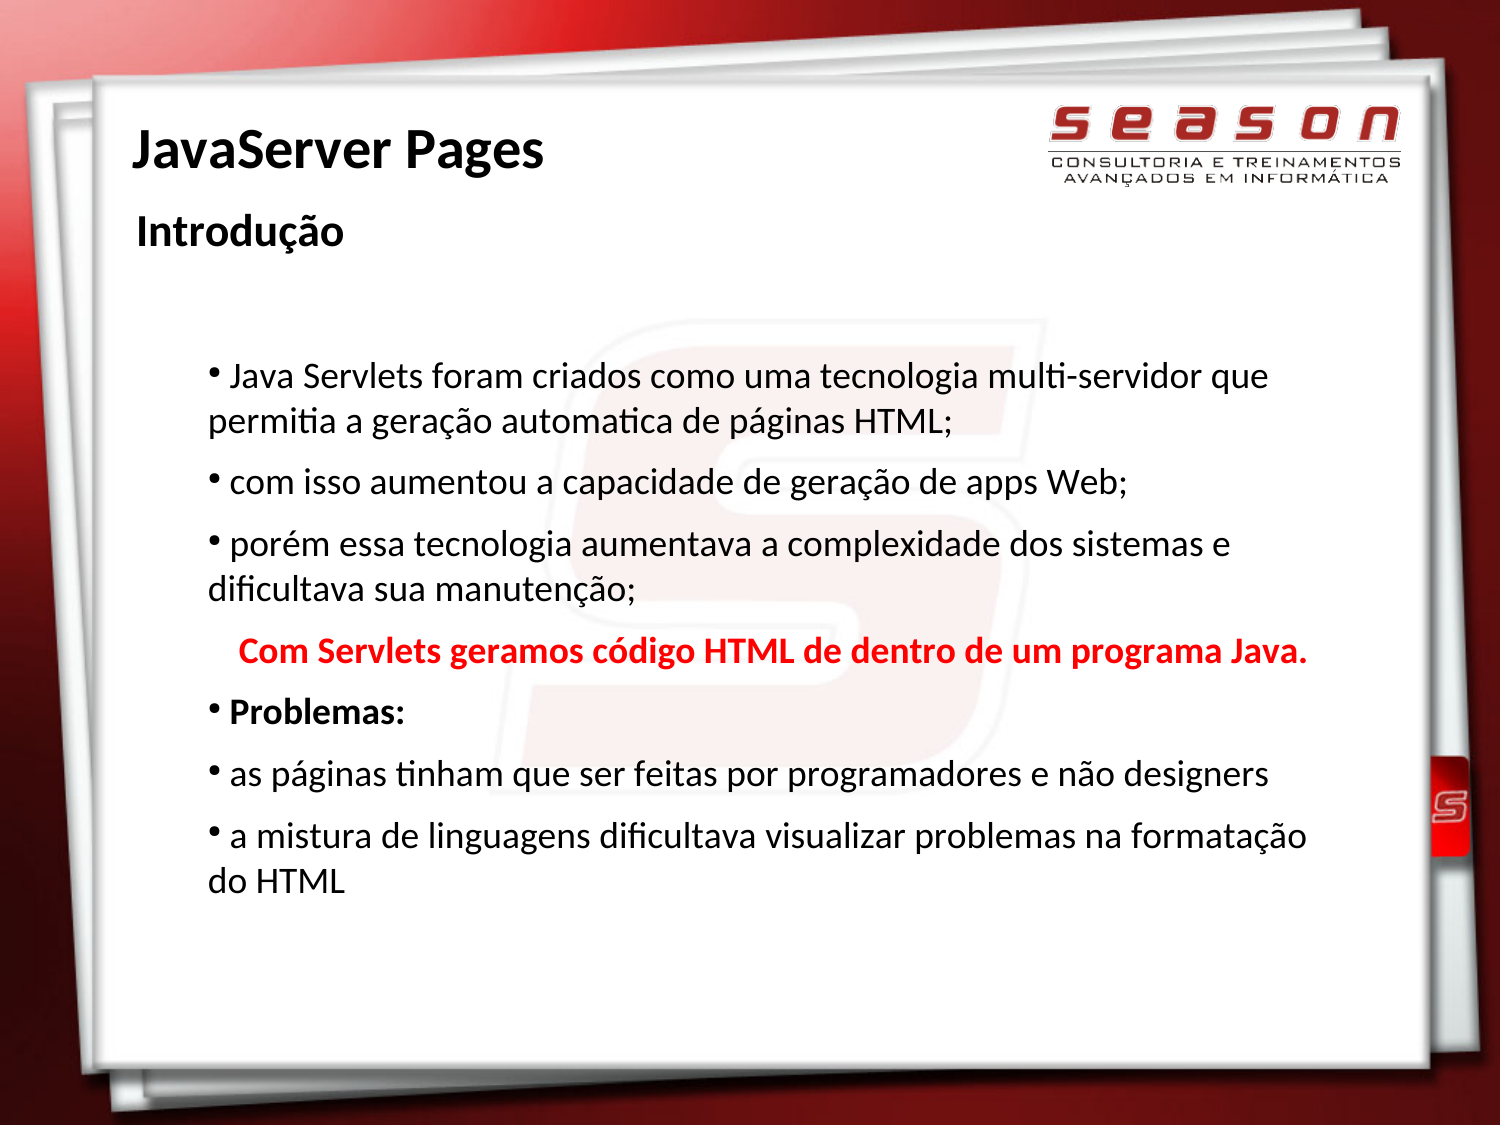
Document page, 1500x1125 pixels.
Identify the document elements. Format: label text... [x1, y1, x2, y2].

title JavaServer Pages [118, 33, 1394, 257]
text_box Java Servlets foram criados como uma tecnologia multi-servidor que permitia a geração automatica de páginas HTML; com isso aumentou a capacidade de geração de apps Web; porém essa tecnologia aumentava a complexidade dos sistemas e dificultava sua manutenção; Com Servlets geramos código HTML de dentro de um programa Java. Problemas: as páginas tinham que ser feitas por programadores e não designers a mistura de linguagens dificultava visualizar problemas na formatação do HTML [207, 260, 1328, 991]
text_box Introdução [119, 200, 1240, 256]
picture [0, 0, 1500, 1125]
